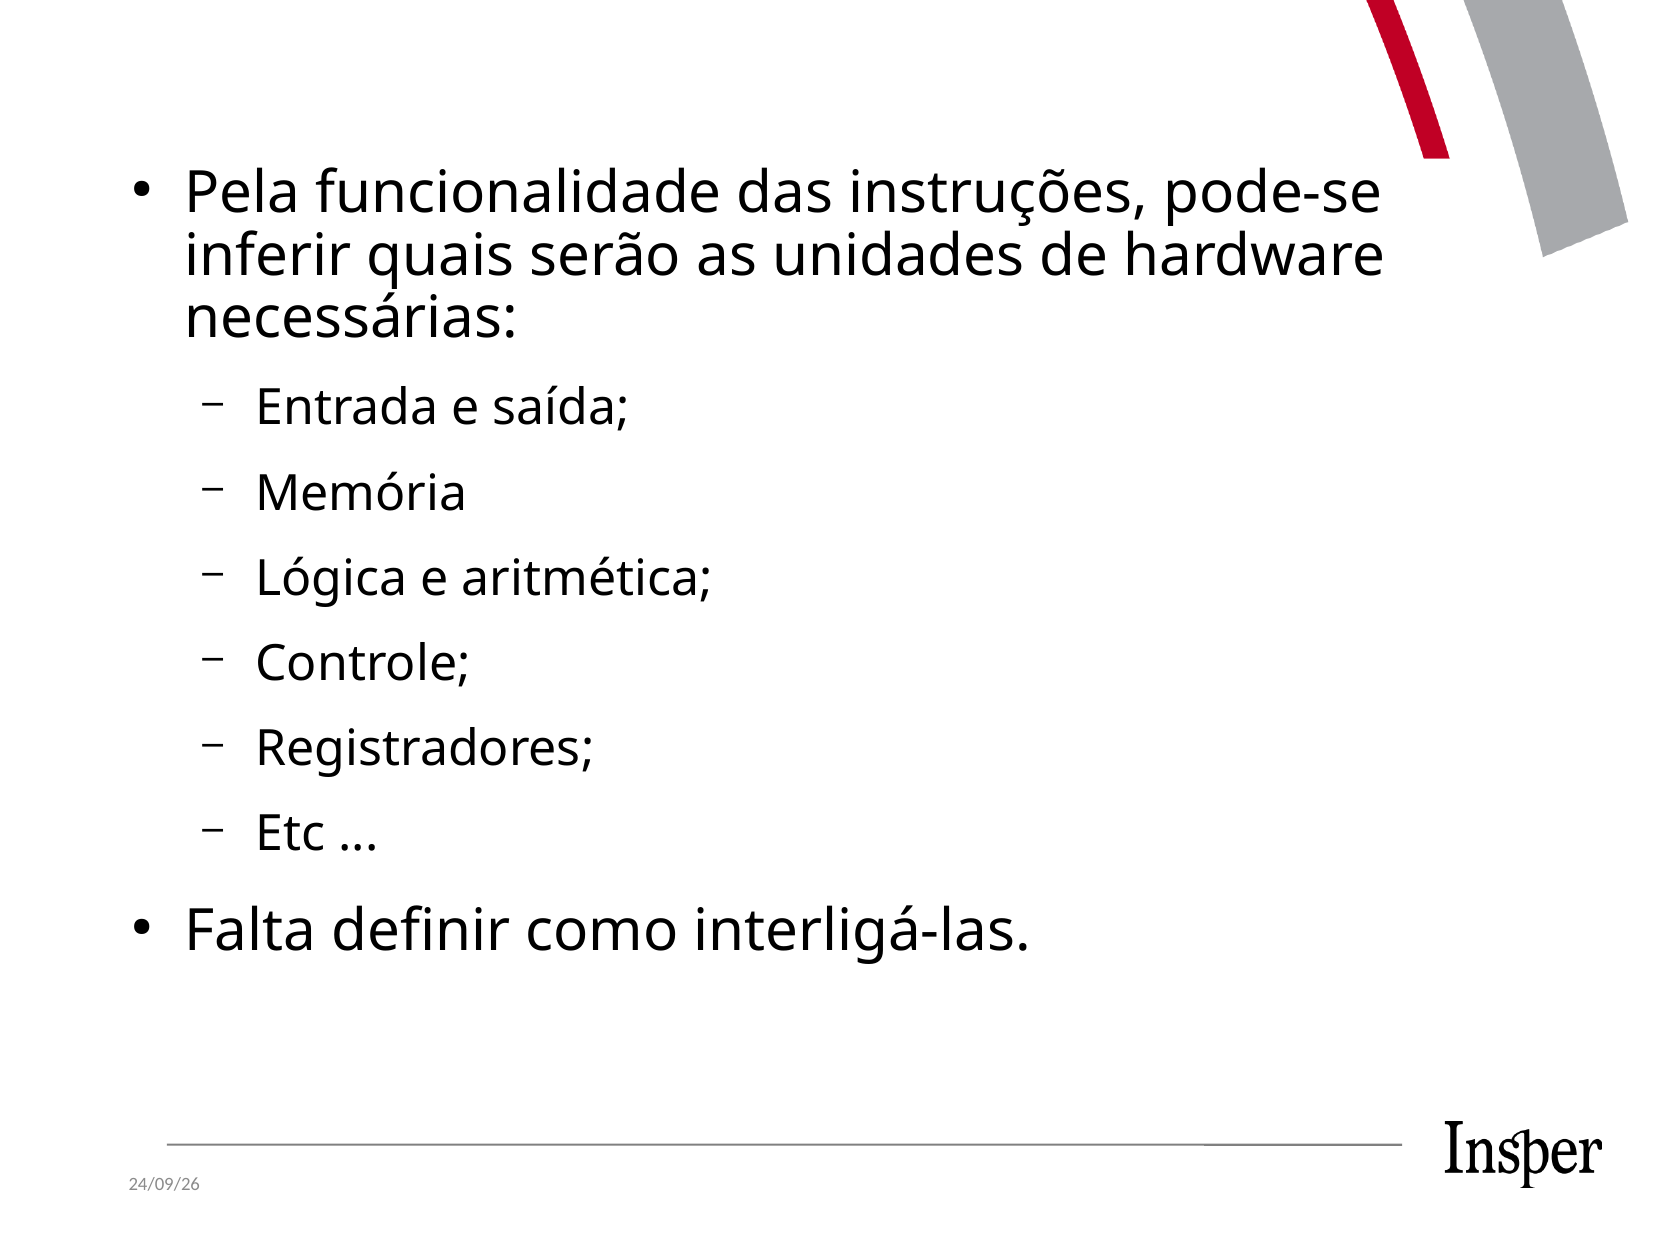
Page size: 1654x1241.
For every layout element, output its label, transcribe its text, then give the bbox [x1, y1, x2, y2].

list Pela funcionalidade das instruções, pode-se inferir quais serão as unidades de hardware necessárias: Entrada e saída; Memória Lógica e aritmética; Controle; Registradores; Etc ... Falta definir como interligá-las. [113, 53, 1540, 1134]
